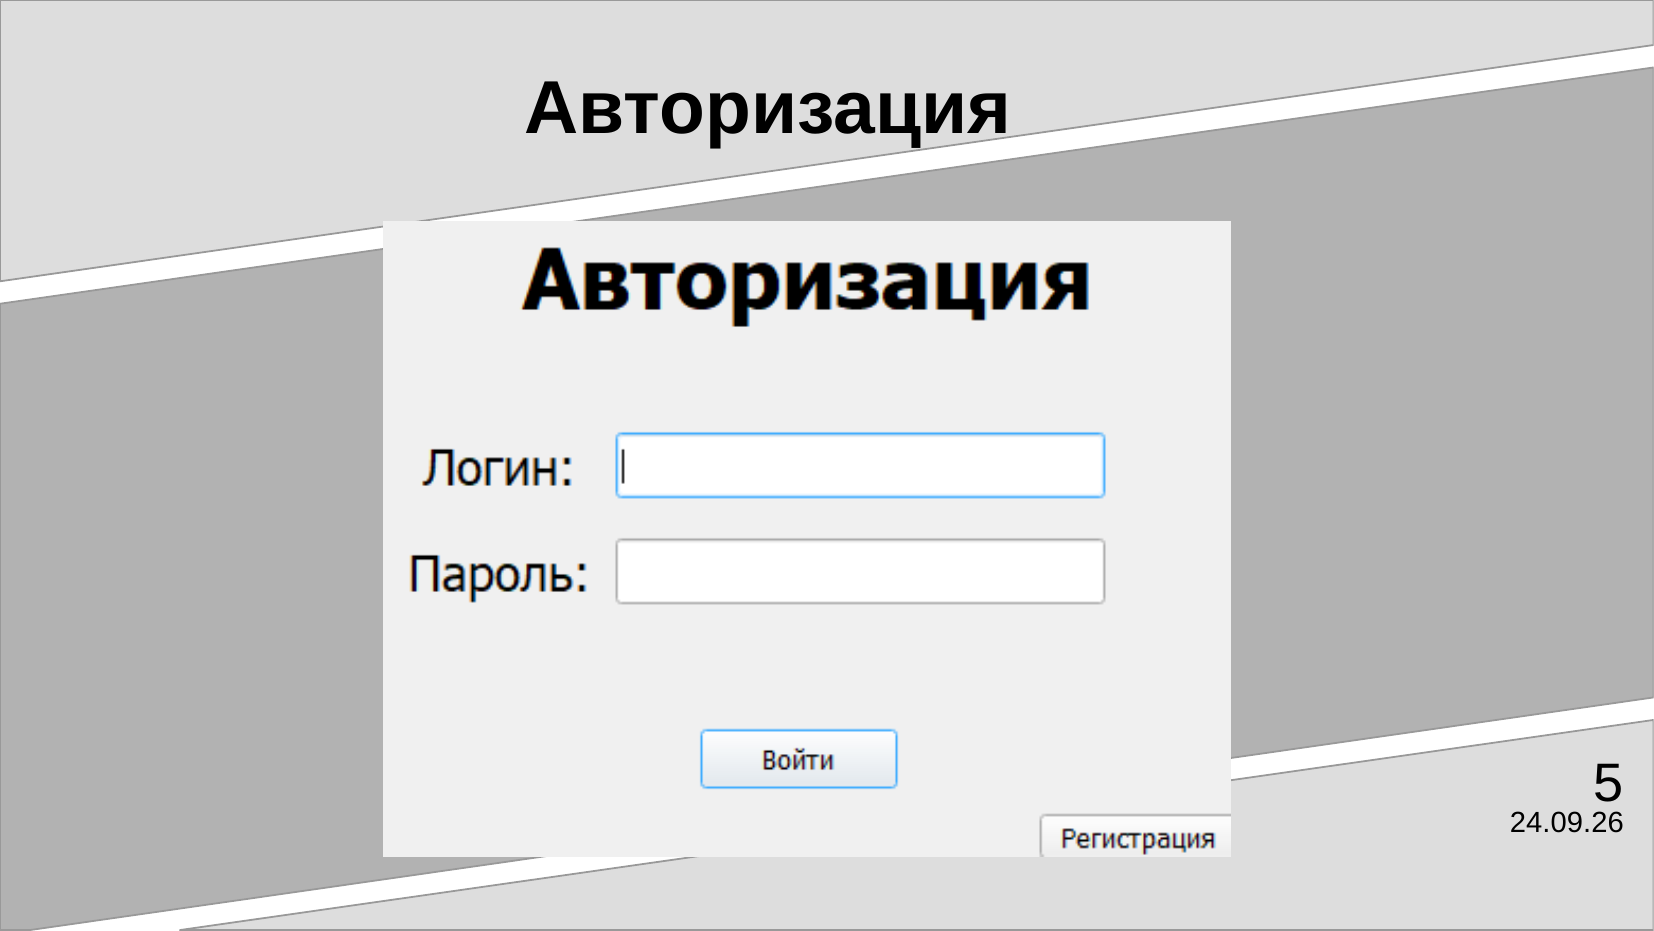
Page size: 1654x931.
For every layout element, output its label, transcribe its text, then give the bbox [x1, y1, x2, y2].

title Авторизация [29, 29, 1507, 187]
picture [383, 221, 1231, 857]
